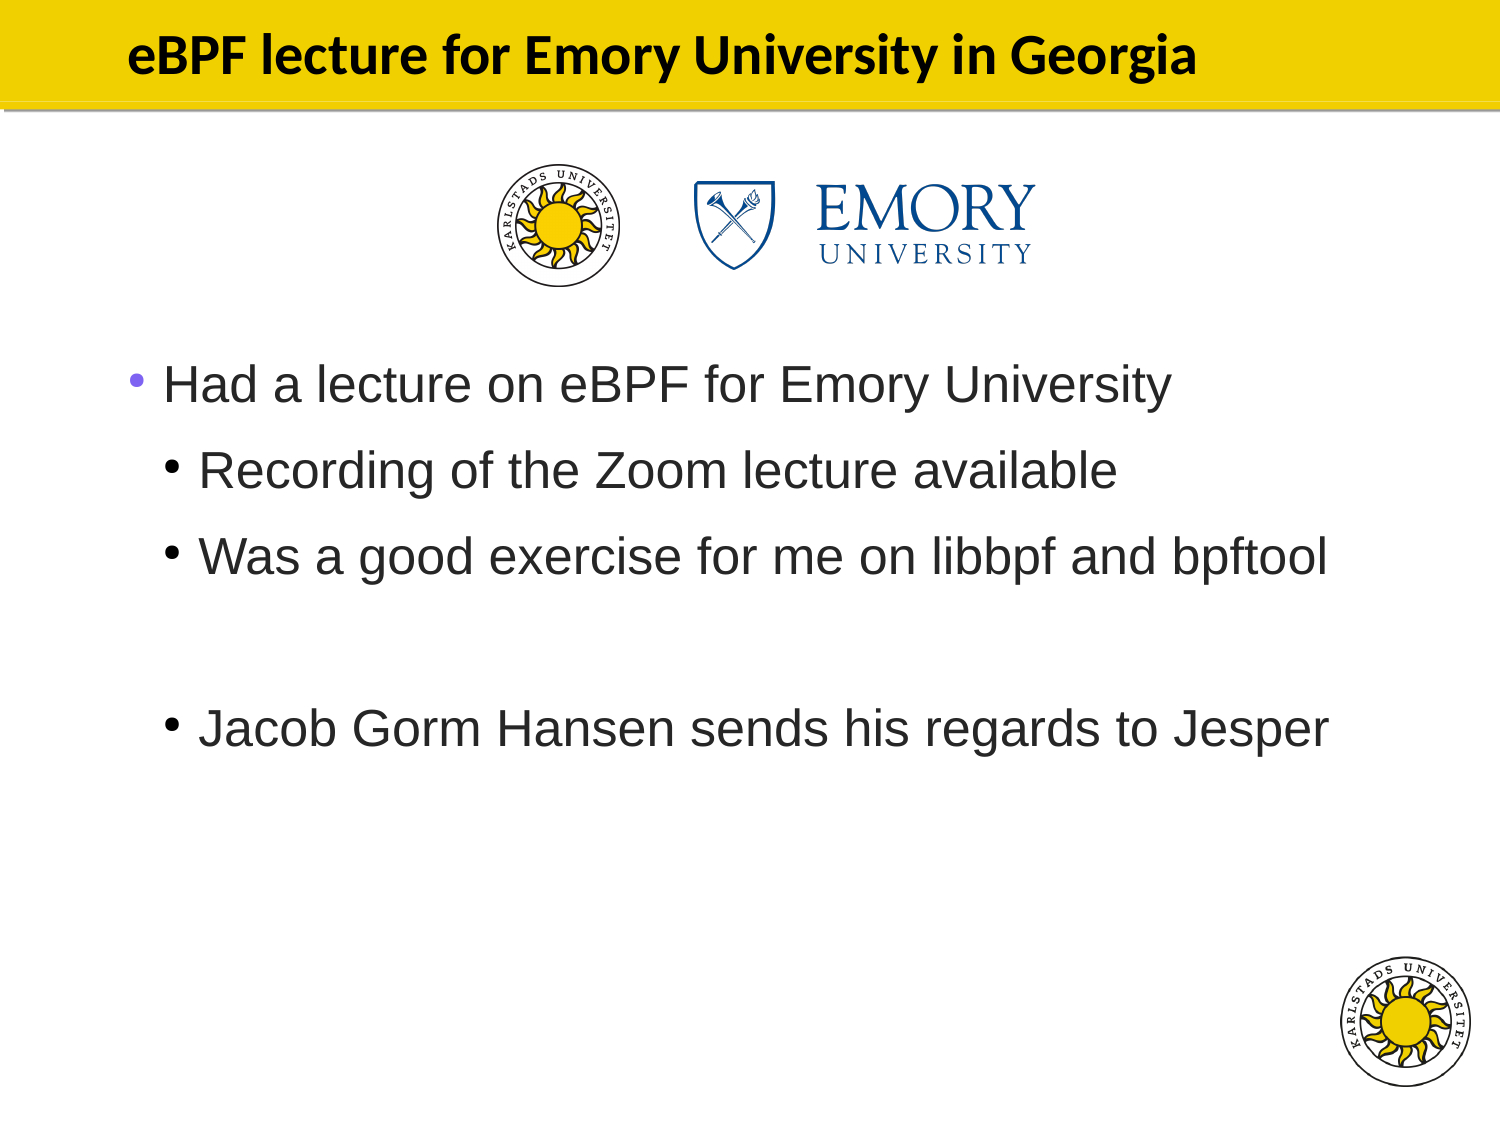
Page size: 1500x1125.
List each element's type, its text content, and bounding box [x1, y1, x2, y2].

list Had a lecture on eBPF for Emory University Recording of the Zoom lecture available Was a good exercise for me on libbpf and bpftool Jacob Gorm Hansen sends his regards to Jesper [112, 270, 1351, 970]
picture [1340, 948, 1471, 1095]
picture [497, 164, 620, 287]
picture [694, 181, 1036, 271]
title eBPF lecture for Emory University in Georgia [112, 0, 1388, 102]
